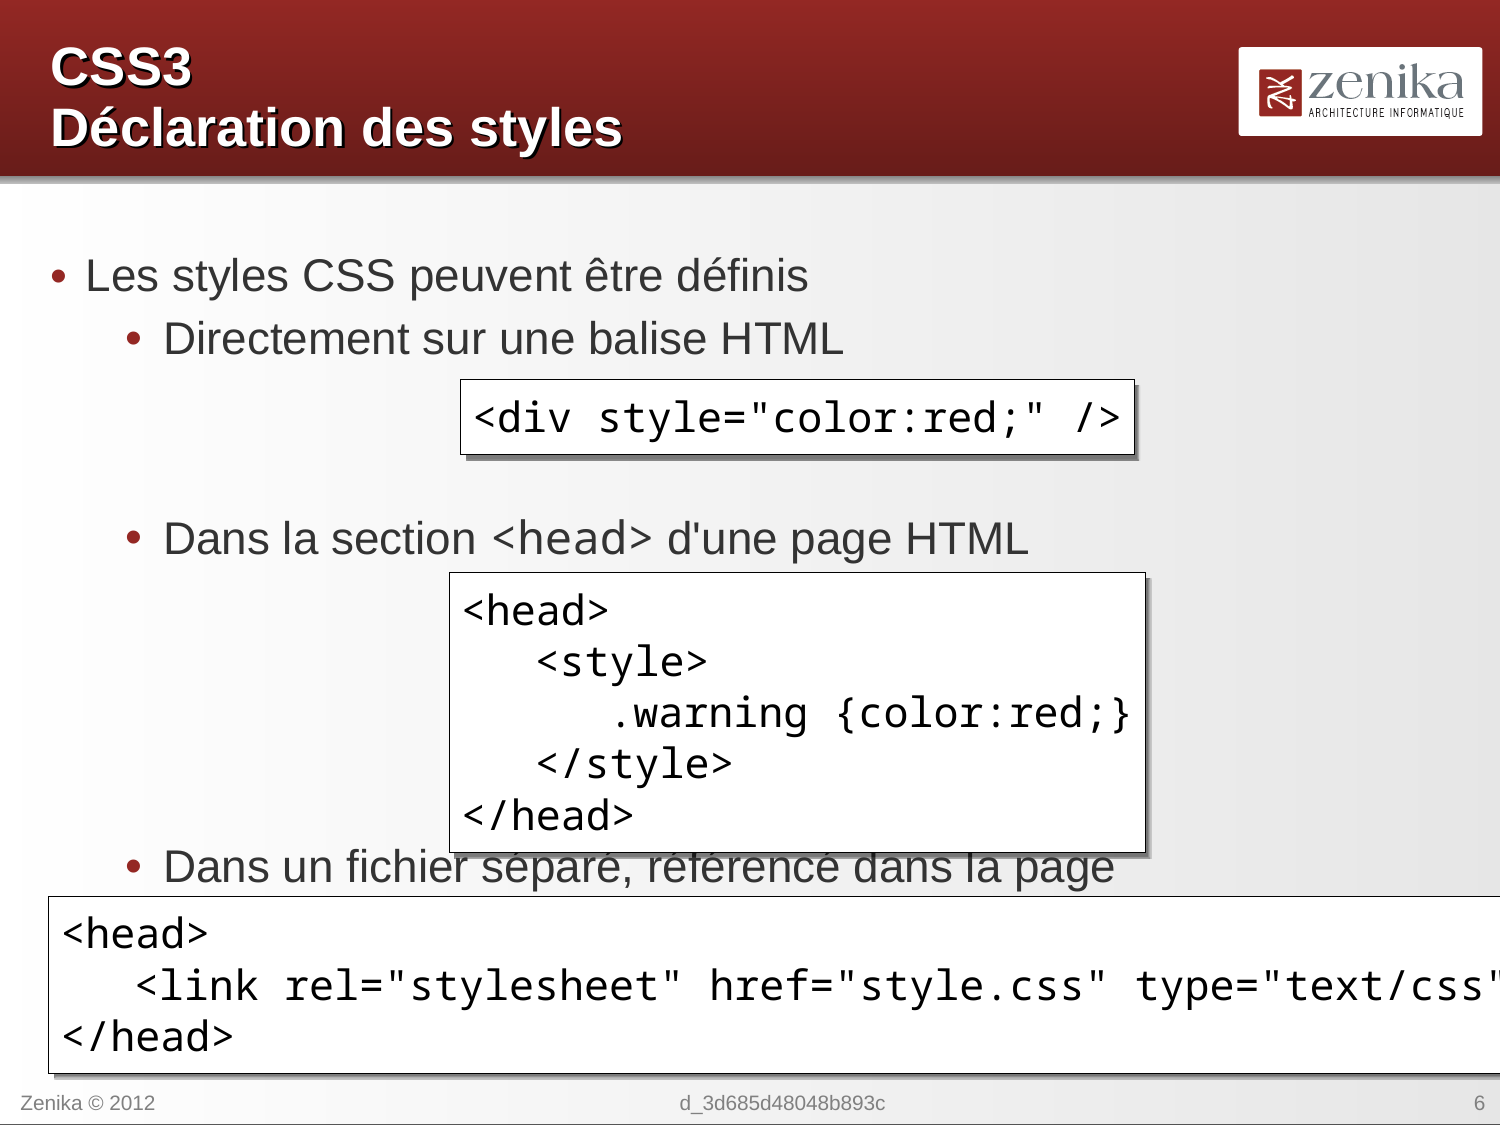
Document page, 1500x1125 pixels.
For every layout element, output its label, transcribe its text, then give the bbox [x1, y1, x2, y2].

text_box <div style="color:red;" /> [460, 379, 1135, 455]
title CSS3 Déclaration des styles [50, 15, 1206, 180]
text_box <head> <style> .warning {color:red;} </style> </head> [449, 572, 1146, 853]
list Les styles CSS peuvent être définis Directement sur une balise HTML Dans la section <head> d'une page HTML Dans un fichier séparé, référencé dans la page [50, 249, 1435, 896]
text_box <head> <link rel="stylesheet" href="style.css" type="text/css"> </head> [48, 896, 1500, 1074]
picture [1257, 58, 1464, 125]
